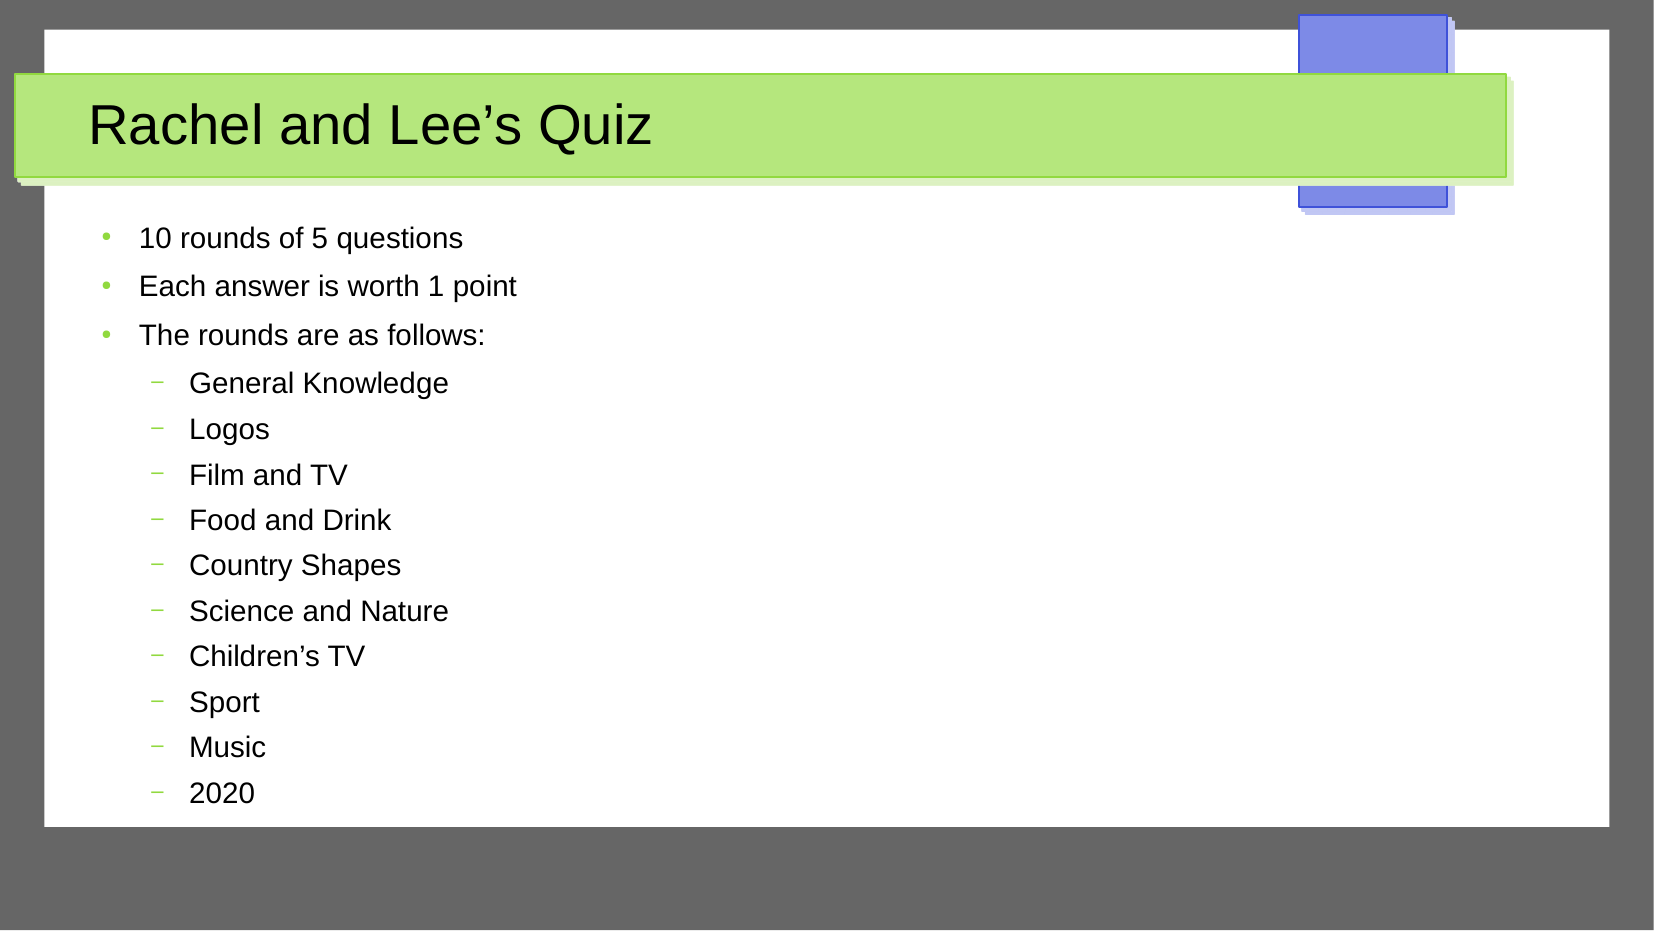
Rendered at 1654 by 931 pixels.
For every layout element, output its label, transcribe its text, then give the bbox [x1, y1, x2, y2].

list 10 rounds of 5 questions Each answer is worth 1 point The rounds are as follows: General Knowledge Logos Film and TV Food and Drink Country Shapes Science and Nature Children’s TV Sport Music 2020 [88, 221, 1565, 813]
title Rachel and Lee’s Quiz [88, 73, 1506, 178]
